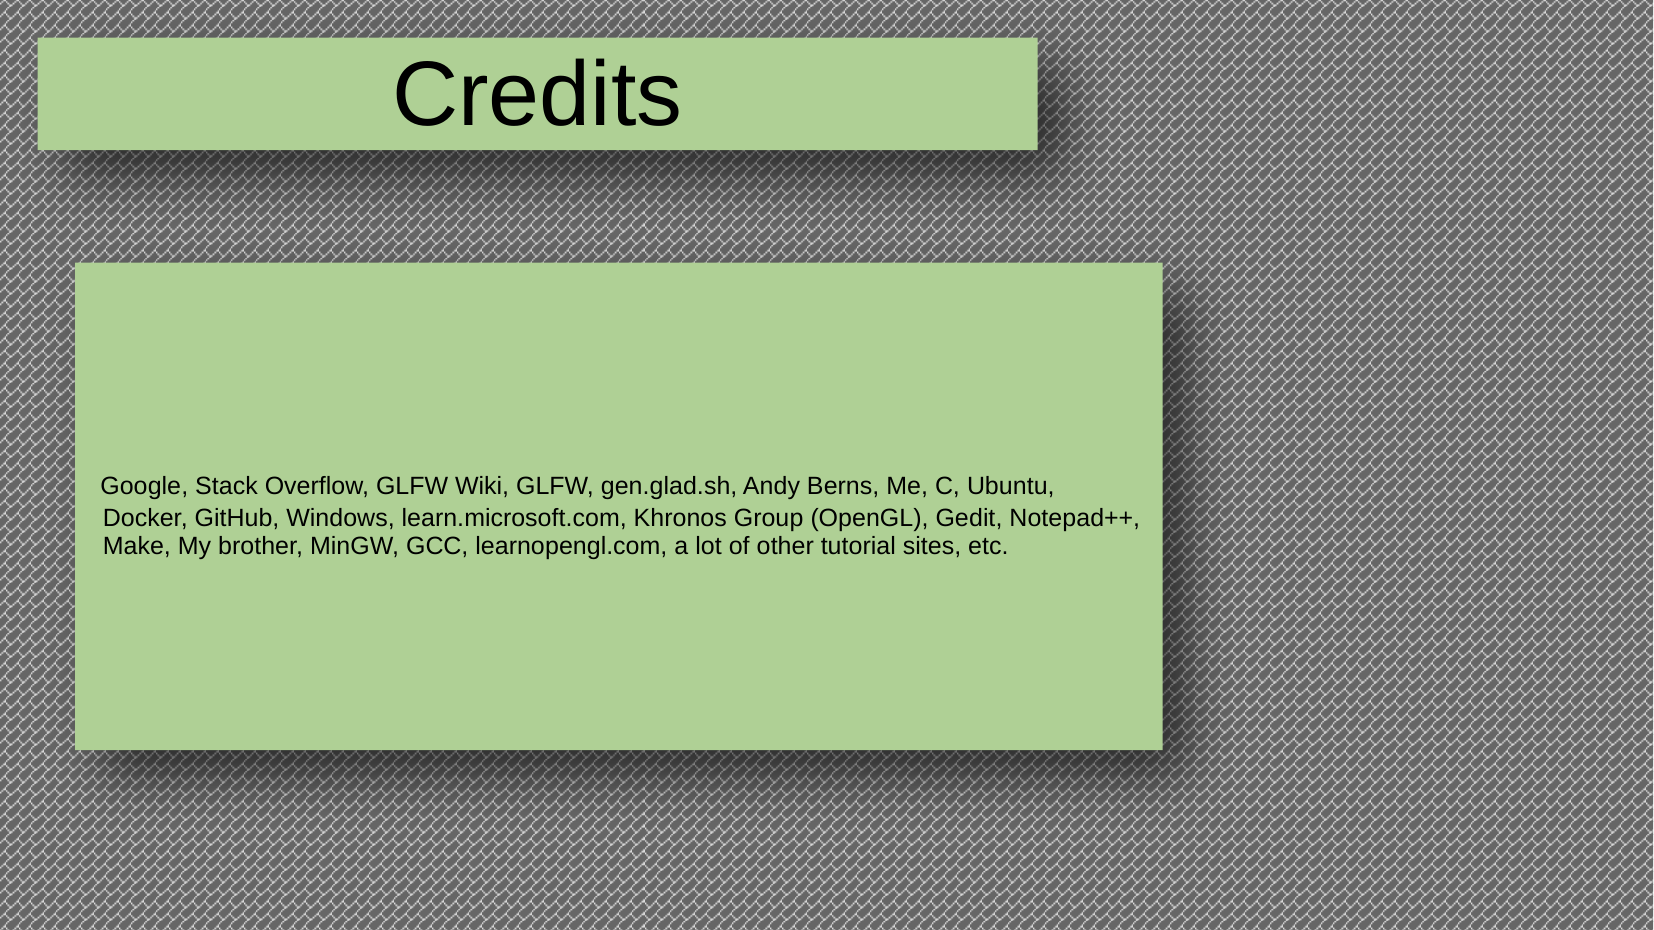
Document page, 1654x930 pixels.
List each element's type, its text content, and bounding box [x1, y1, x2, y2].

picture [0, 0, 1654, 930]
title Credits [37, 37, 1038, 151]
title Google, Stack Overflow, GLFW Wiki, GLFW, gen.glad.sh, Andy Berns, Me, C, Ubuntu, Docker, GitHub, Windows, learn.microsoft.com, Khronos Group (OpenGL), Gedit, Notepad++, Make, My brother, MinGW, GCC, learnopengl.com, a lot of other tutorial sites, etc. [75, 262, 1163, 751]
